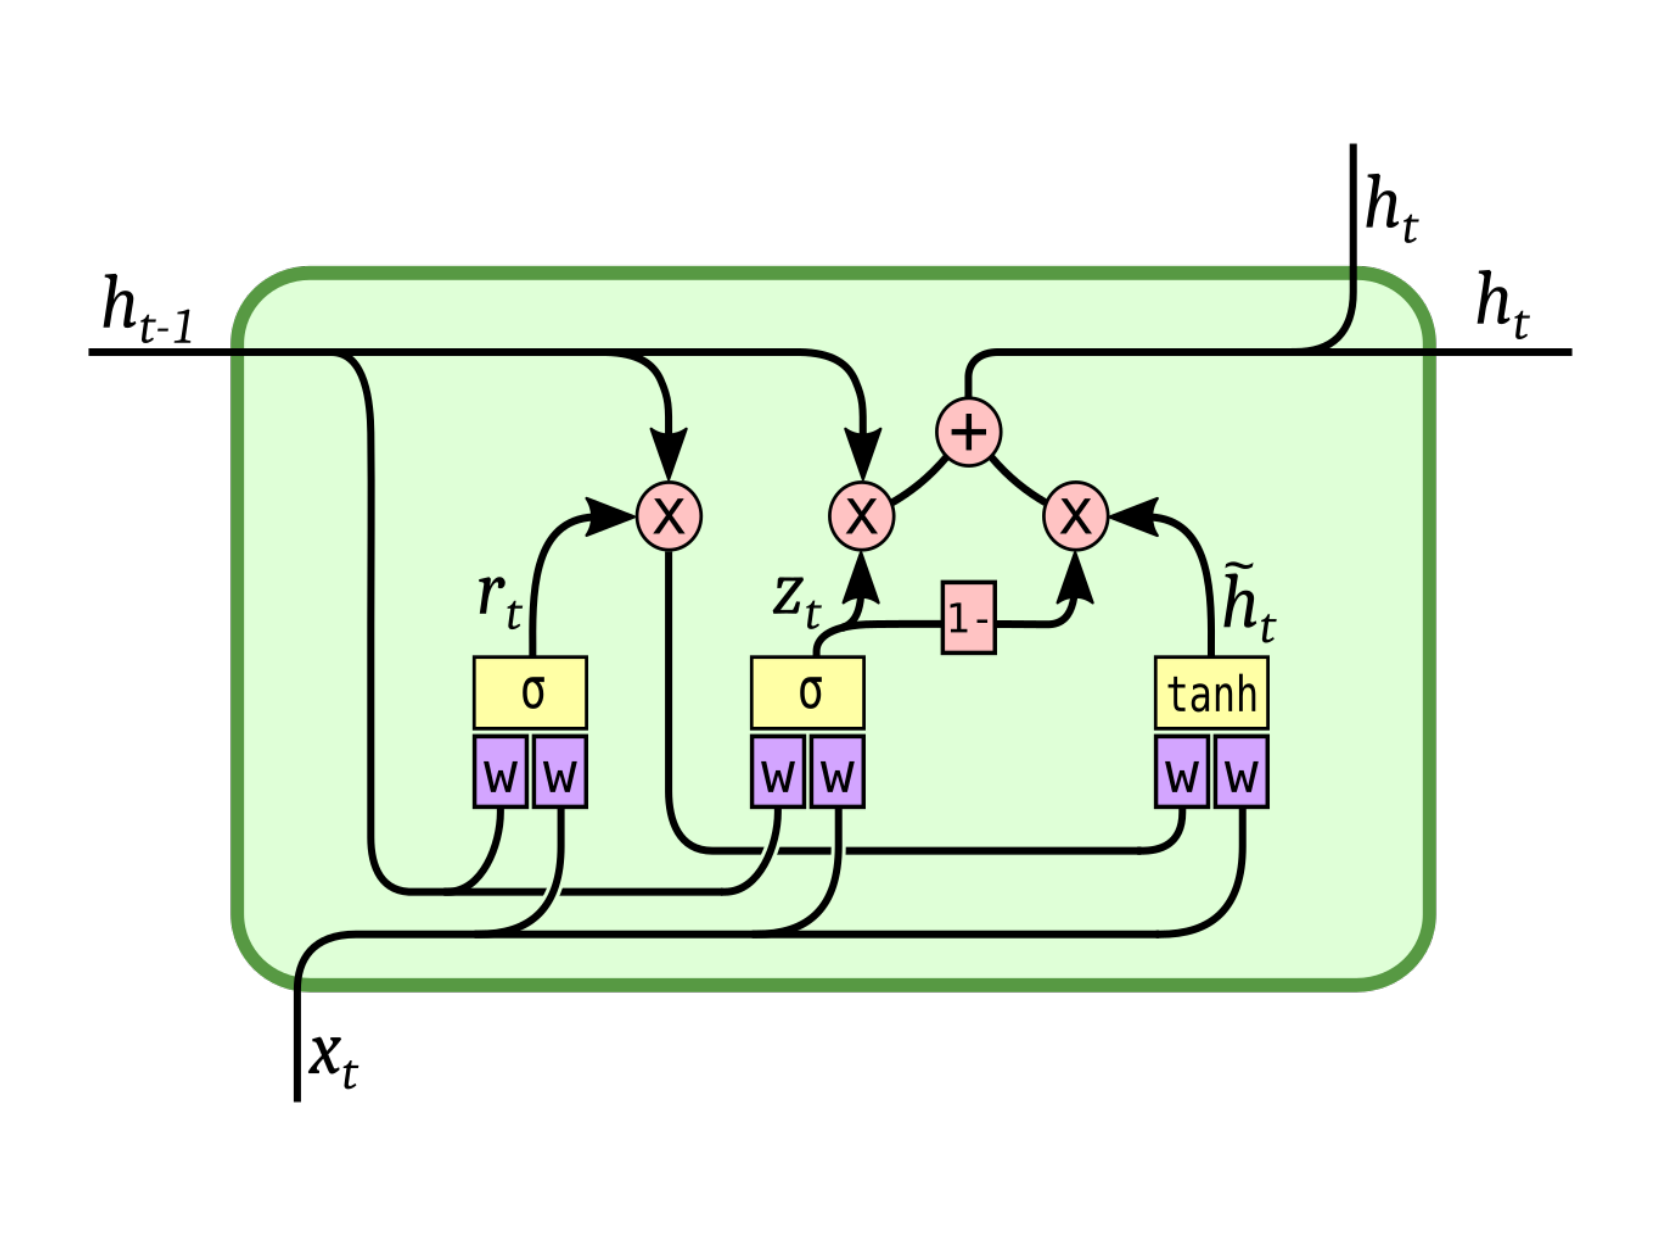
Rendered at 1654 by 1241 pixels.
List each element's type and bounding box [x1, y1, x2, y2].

picture [70, 129, 1591, 1118]
